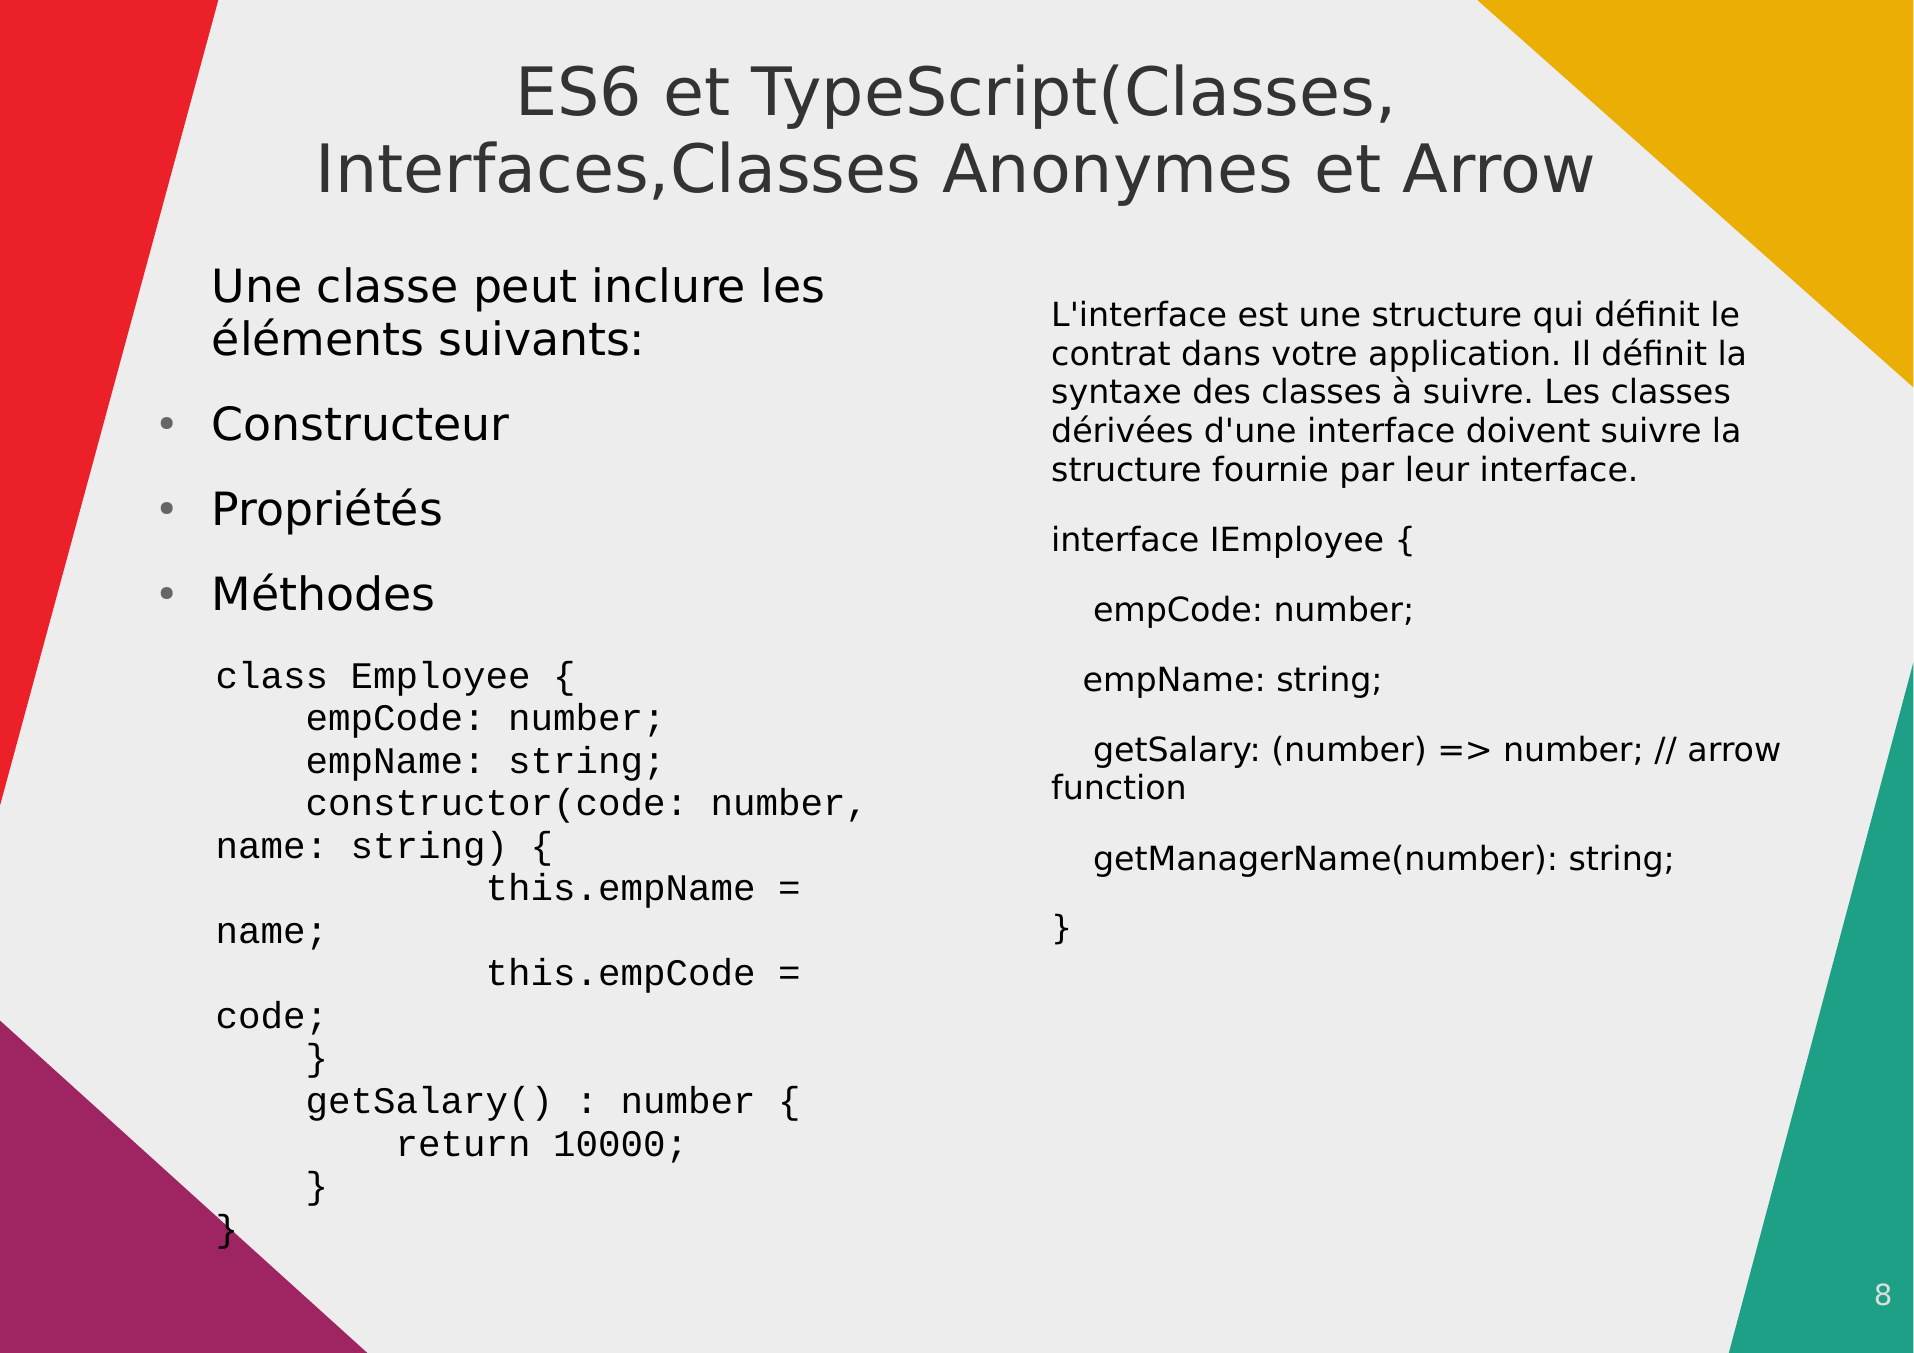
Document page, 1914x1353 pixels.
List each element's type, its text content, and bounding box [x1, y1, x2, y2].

title ES6 et TypeScript(Classes, Interfaces,Classes Anonymes et Arrow [132, 23, 1781, 239]
list L'interface est une structure qui définit le contrat dans votre application. Il définit la syntaxe des classes à suivre. Les classes dérivées d'une interface doivent suivre la structure fournie par leur interface. interface IEmployee { empCode: number; empName: string; getSalary: (number) => number; // arrow function getManagerName(number): string; } [980, 296, 1785, 1218]
list Une classe peut inclure les éléments suivants: Constructeur Propriétés Méthodes [140, 259, 945, 1057]
text_box class Employee { empCode: number; empName: string; constructor(code: number, name: string) { this.empName = name; this.empCode = code; } getSalary() : number { return 10000; } } [200, 649, 887, 1260]
